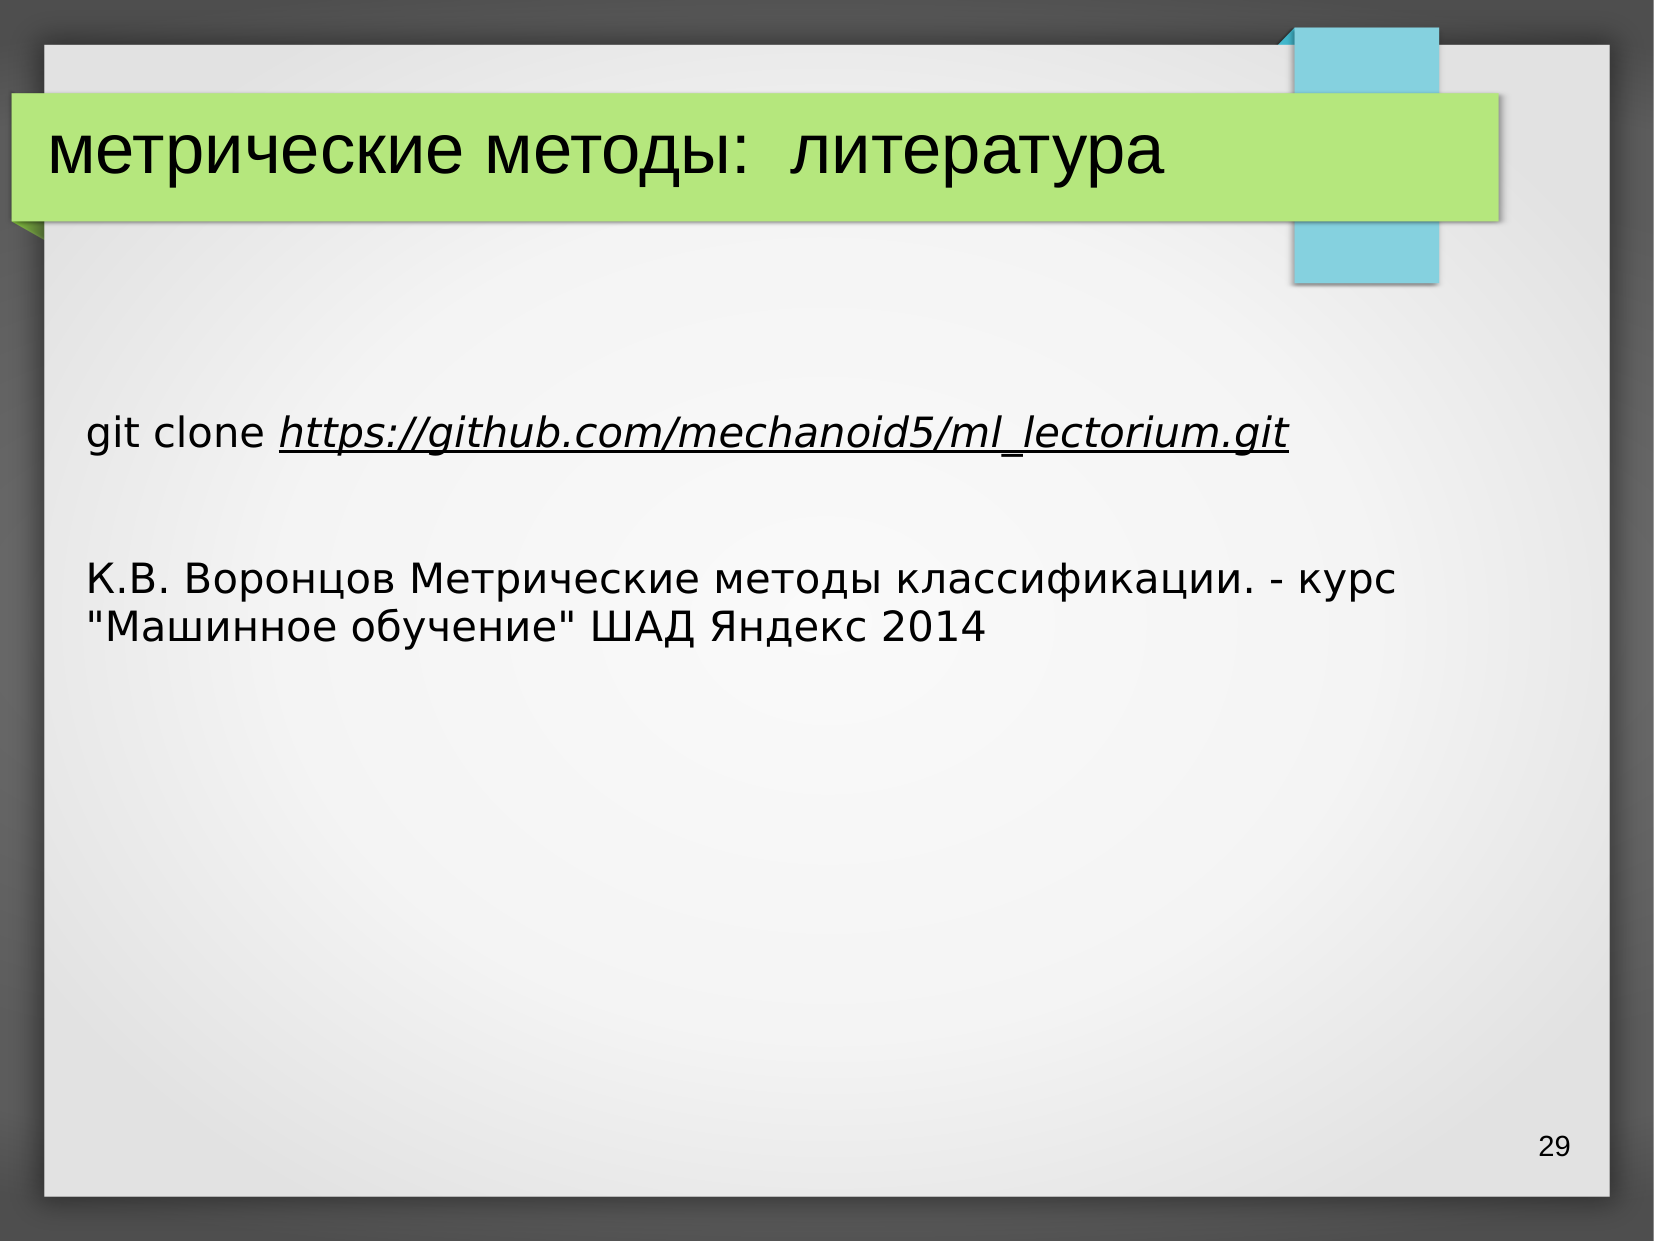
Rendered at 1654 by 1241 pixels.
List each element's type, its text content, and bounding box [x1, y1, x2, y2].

title метрические методы: литература [47, 96, 1536, 201]
text_box git clone https://github.com/mechanoid5/ml_lectorium.git К.В. Воронцов Метрические методы классификации. - курс "Машинное обучение" ШАД Яндекс 2014 [70, 401, 1501, 827]
picture [0, 0, 1654, 1241]
